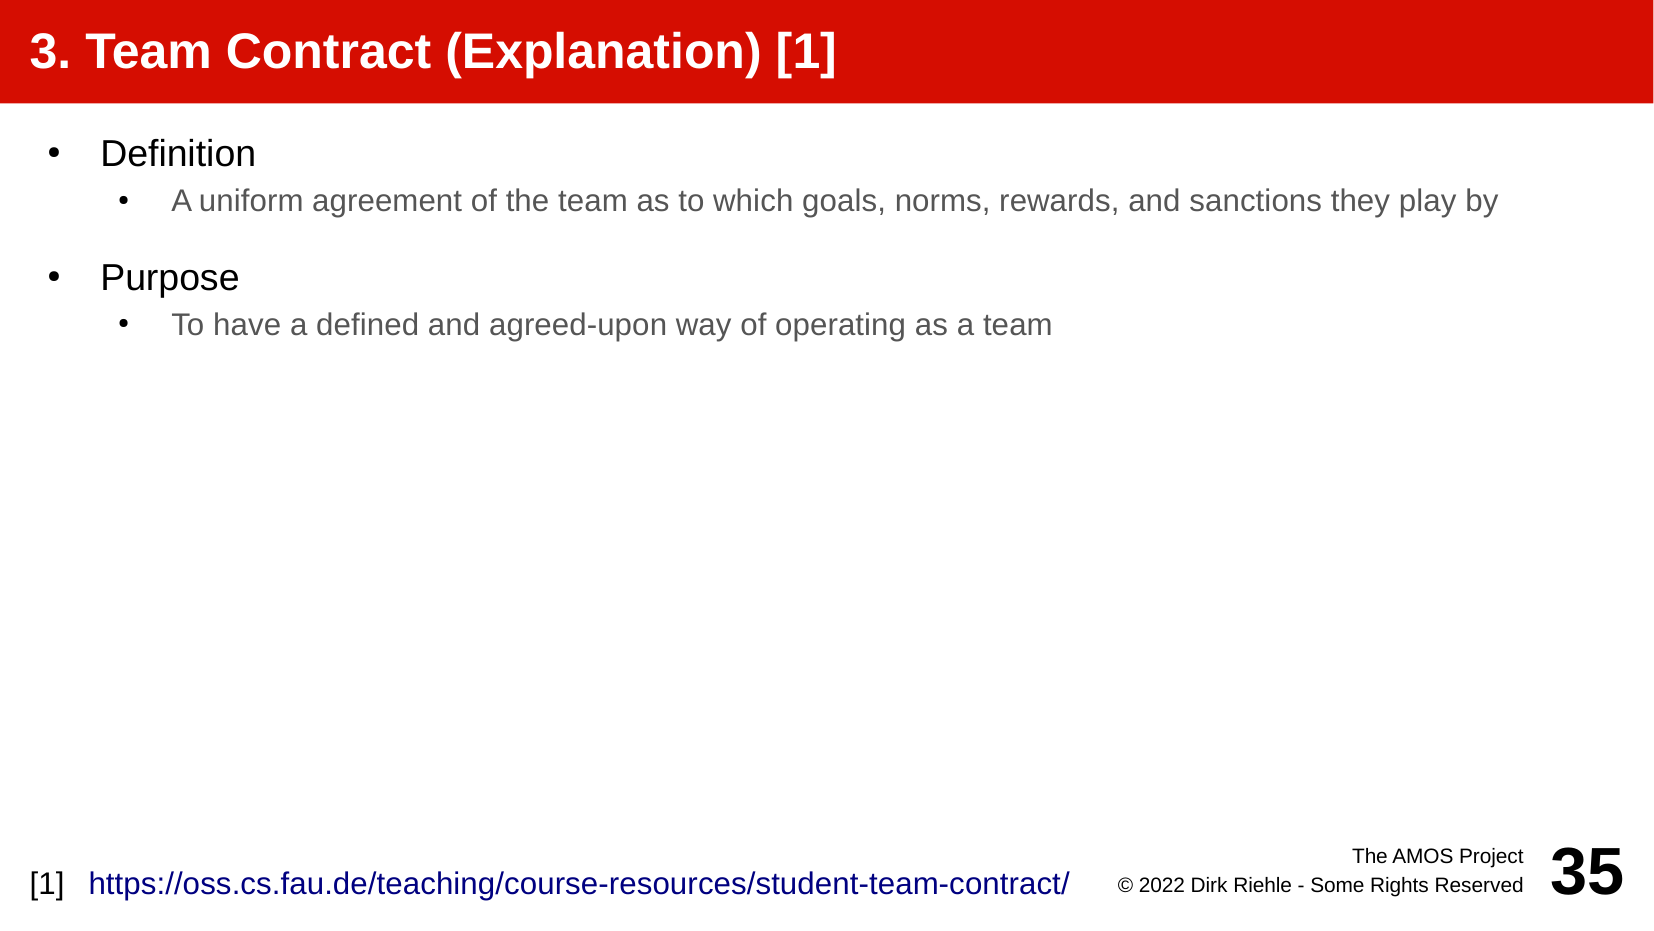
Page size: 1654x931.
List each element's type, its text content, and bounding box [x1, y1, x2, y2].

title 3. Team Contract (Explanation) [1] [0, 0, 1654, 104]
list Definition A uniform agreement of the team as to which goals, norms, rewards, and sanctions they play by Purpose To have a defined and agreed-upon way of operating as a team [29, 132, 1625, 813]
text_box [1] https://oss.cs.fau.de/teaching/course-resources/student-team-contract/ [0, 752, 1182, 931]
